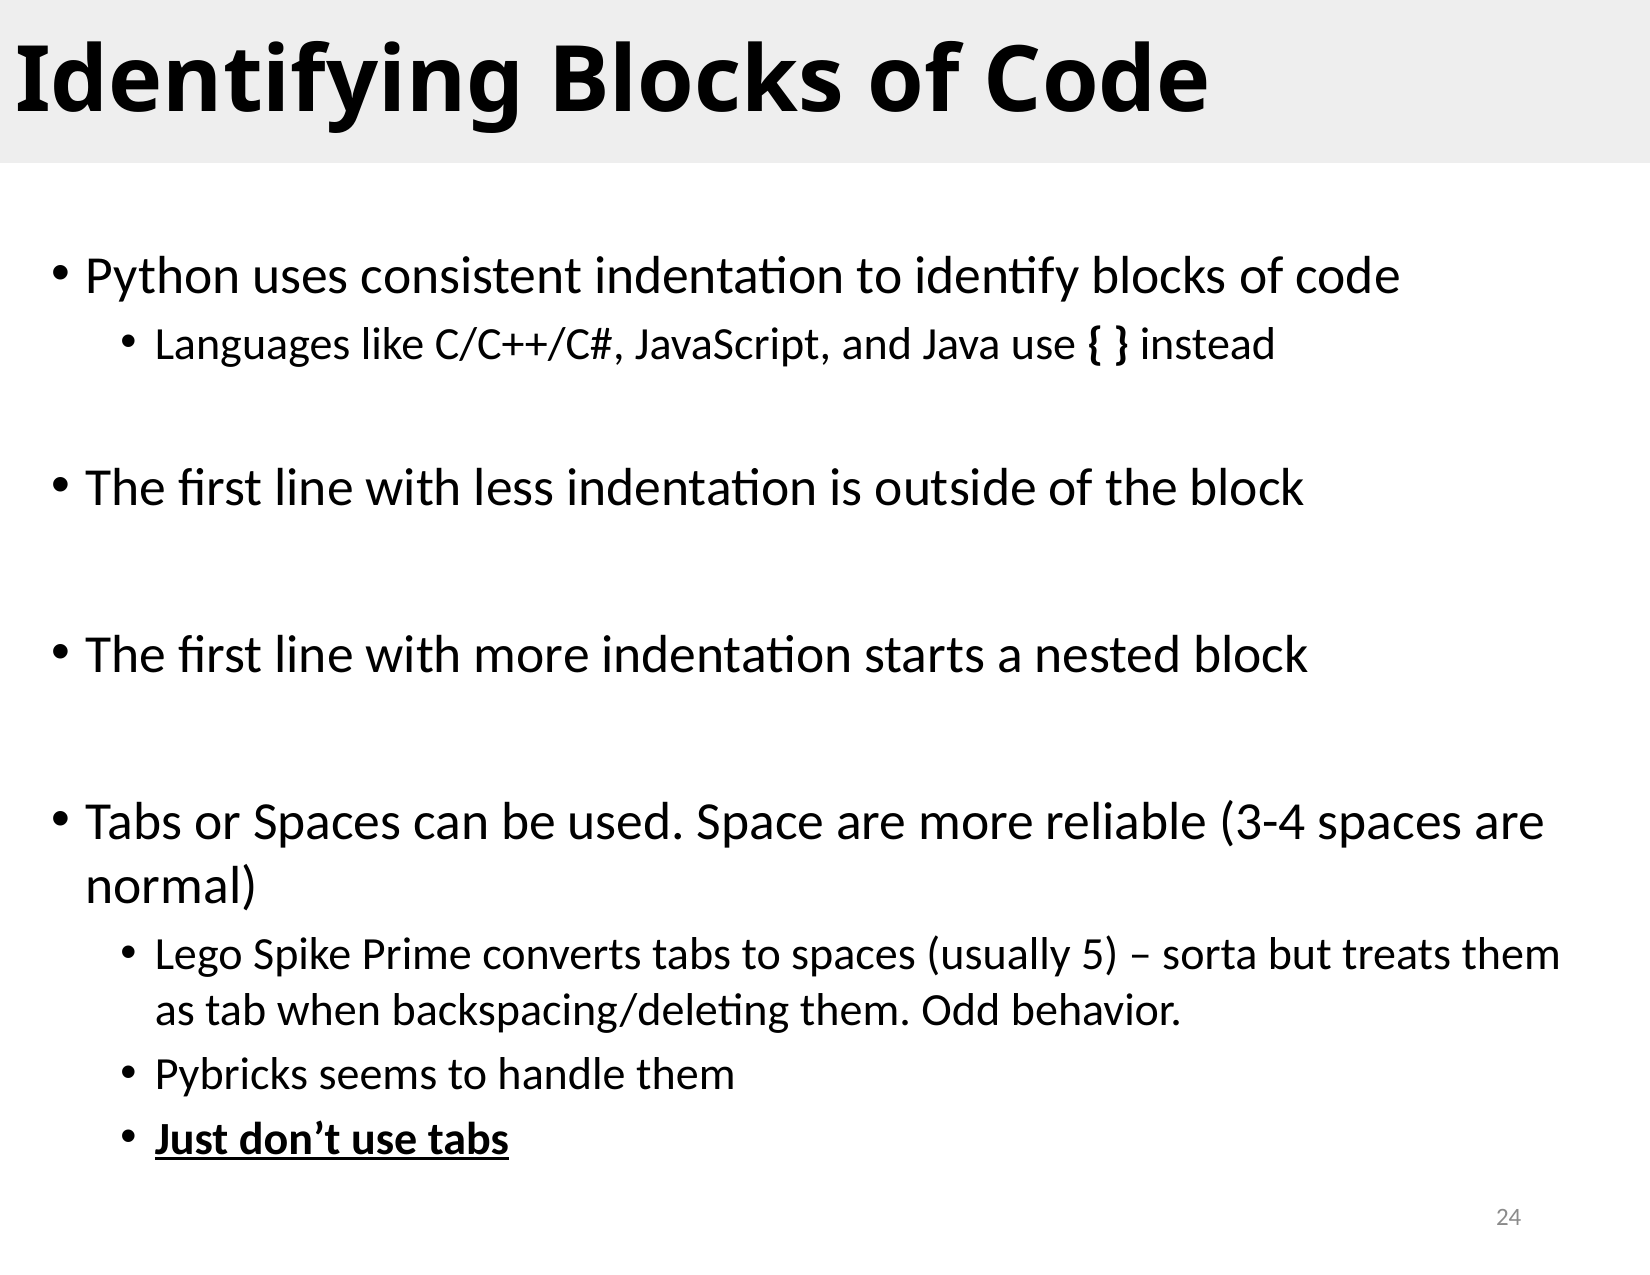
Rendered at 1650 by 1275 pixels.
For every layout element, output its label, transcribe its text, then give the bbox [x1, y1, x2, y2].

list Python uses consistent indentation to identify blocks of code Languages like C/C++/C#, JavaScript, and Java use { } instead The first line with less indentation is outside of the block The first line with more indentation starts a nested block Tabs or Spaces can be used. Space are more reliable (3-4 spaces are normal) Lego Spike Prime converts tabs to spaces (usually 5) – sorta but treats them as tab when backspacing/deleting them. Odd behavior. Pybricks seems to handle them Just don’t use tabs [36, 232, 1594, 1173]
title Identifying Blocks of Code [0, 0, 1650, 163]
